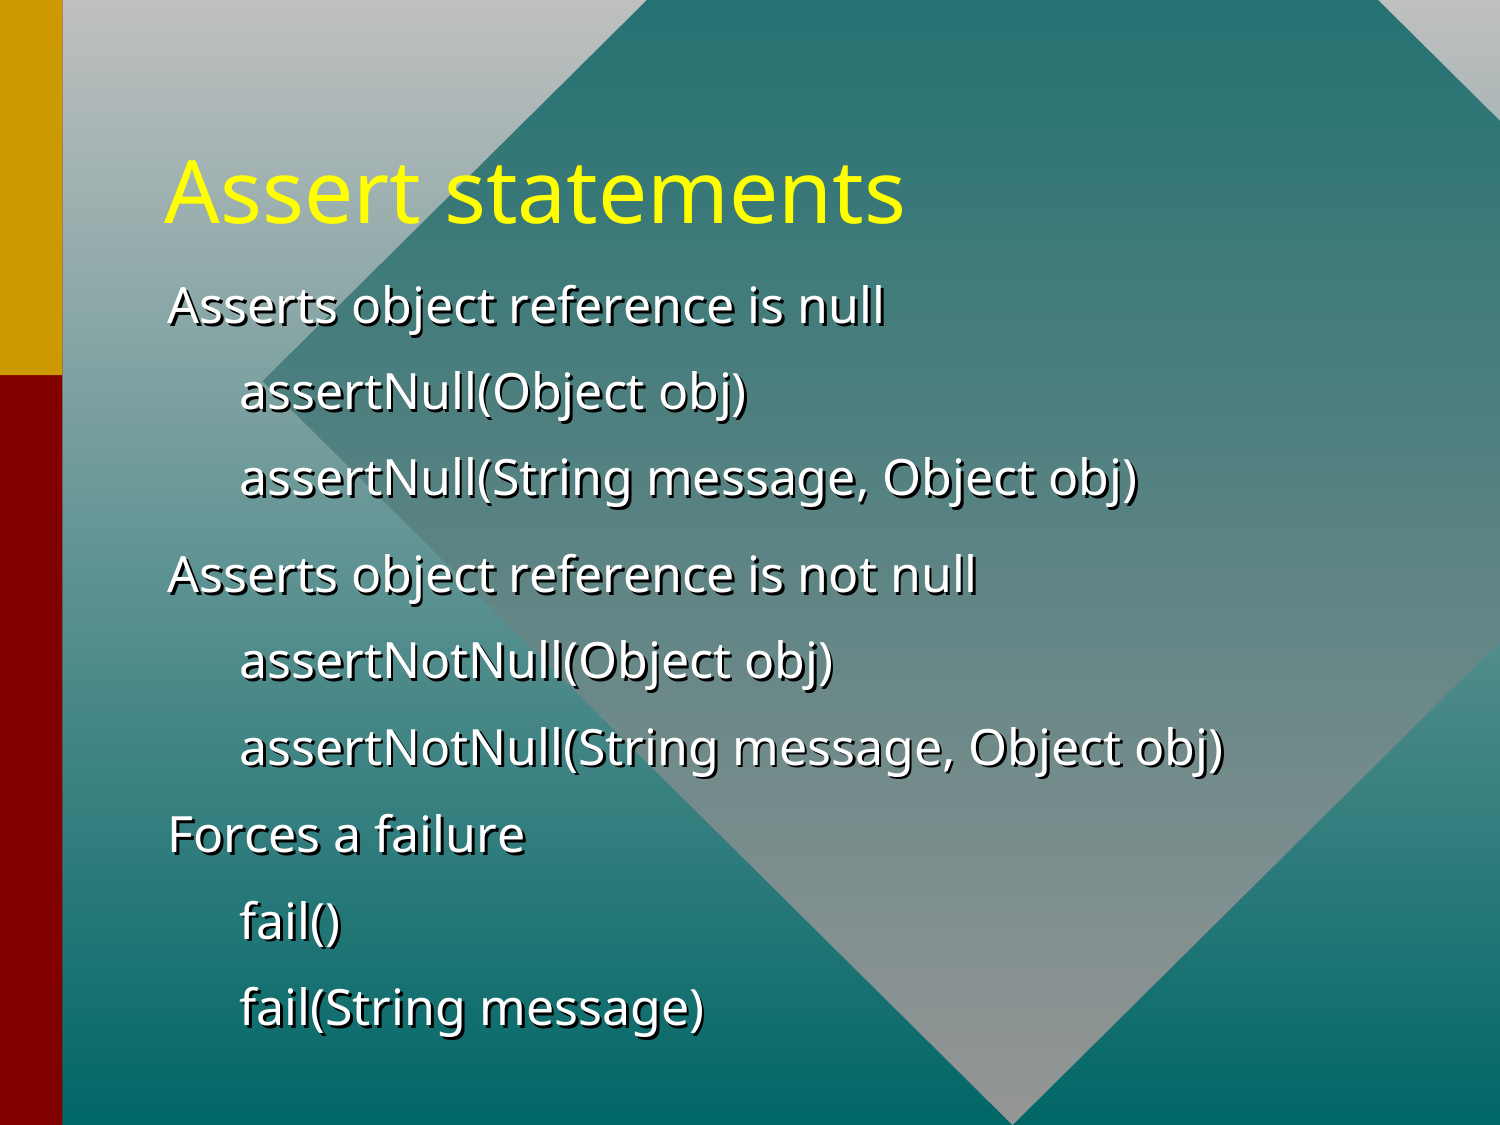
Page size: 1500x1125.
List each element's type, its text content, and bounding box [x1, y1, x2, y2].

list Asserts object reference is null assertNull(Object obj) assertNull(String message, Object obj) Asserts object reference is not null assertNotNull(Object obj) assertNotNull(String message, Object obj) Forces a failure fail() fail(String message) [149, 262, 1388, 1039]
title Assert statements [150, 99, 1351, 262]
